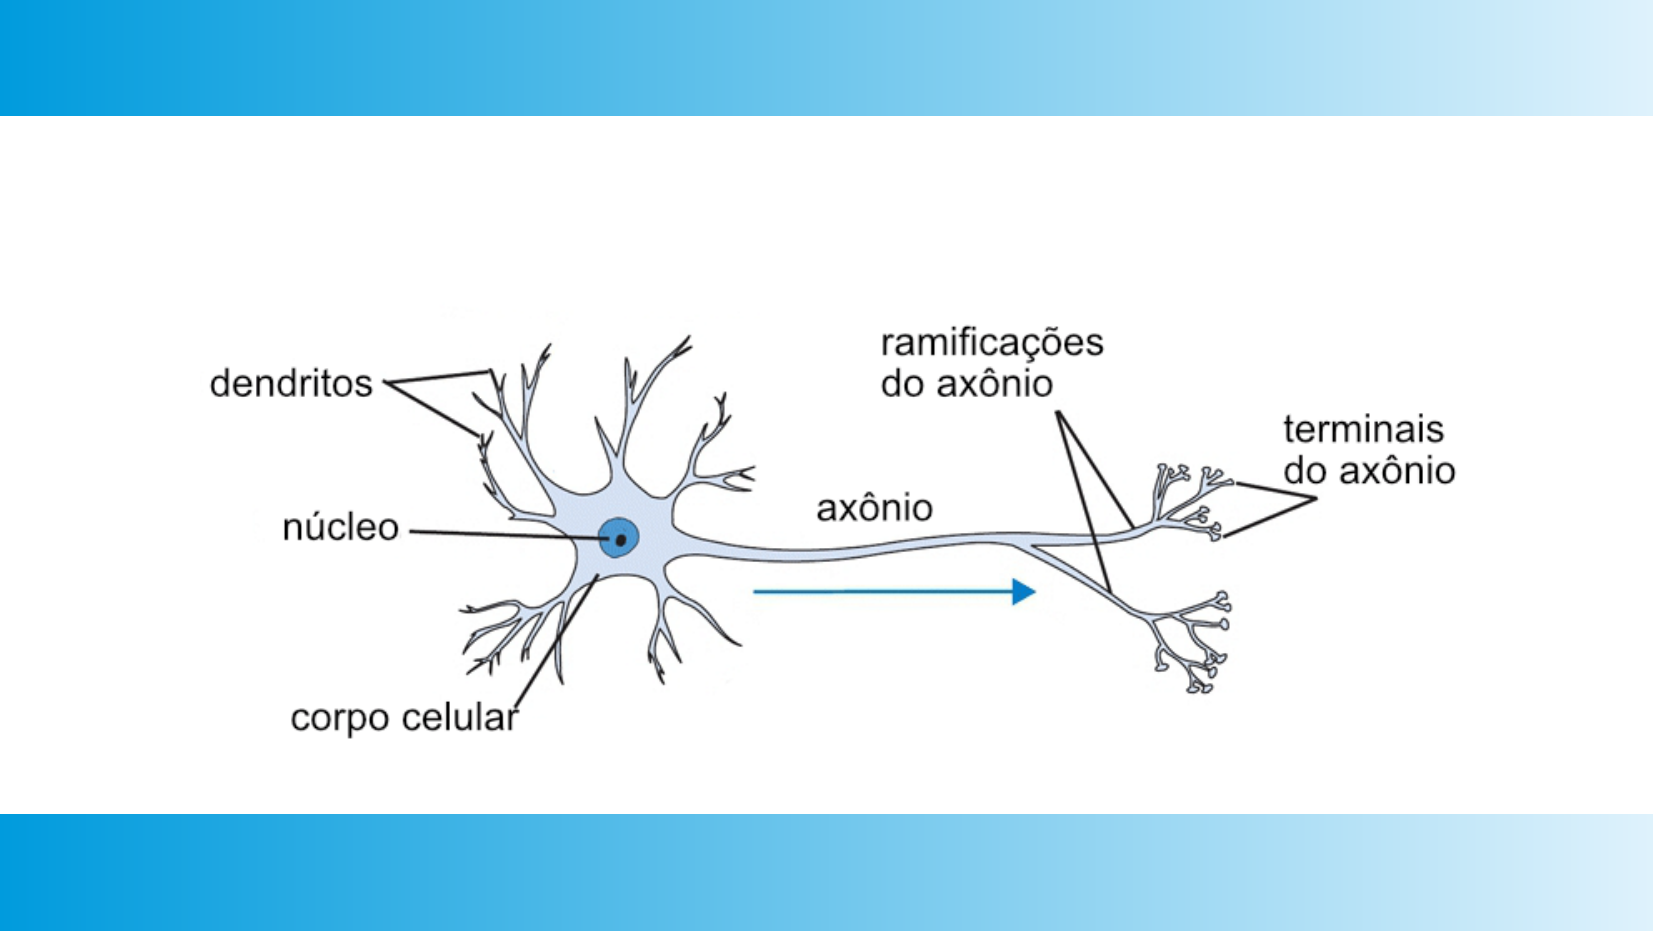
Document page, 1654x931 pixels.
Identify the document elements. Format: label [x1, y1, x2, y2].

picture [200, 212, 1463, 753]
